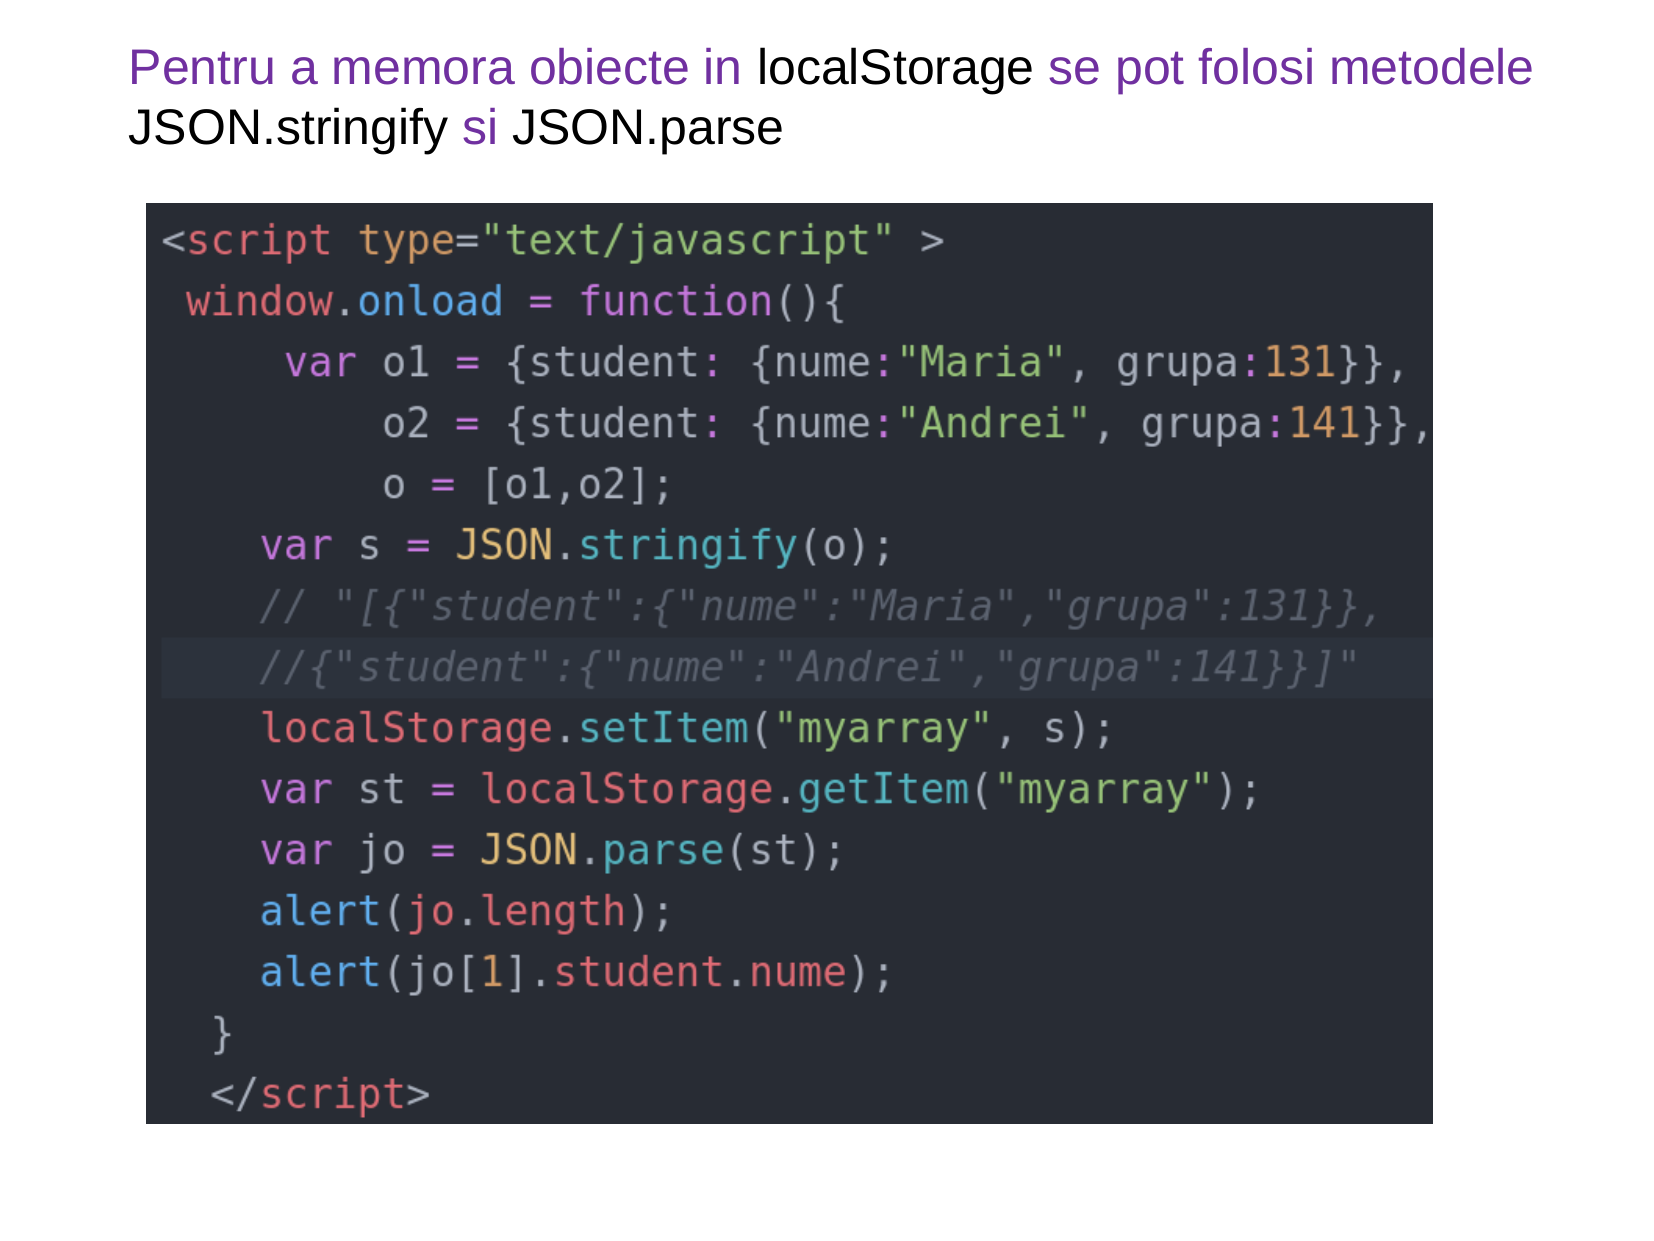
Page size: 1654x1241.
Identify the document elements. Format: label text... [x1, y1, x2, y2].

text_box Pentru a memora obiecte in localStorage se pot folosi metodele JSON.stringify si JSON.parse [114, 27, 1550, 163]
picture [146, 203, 1433, 1124]
